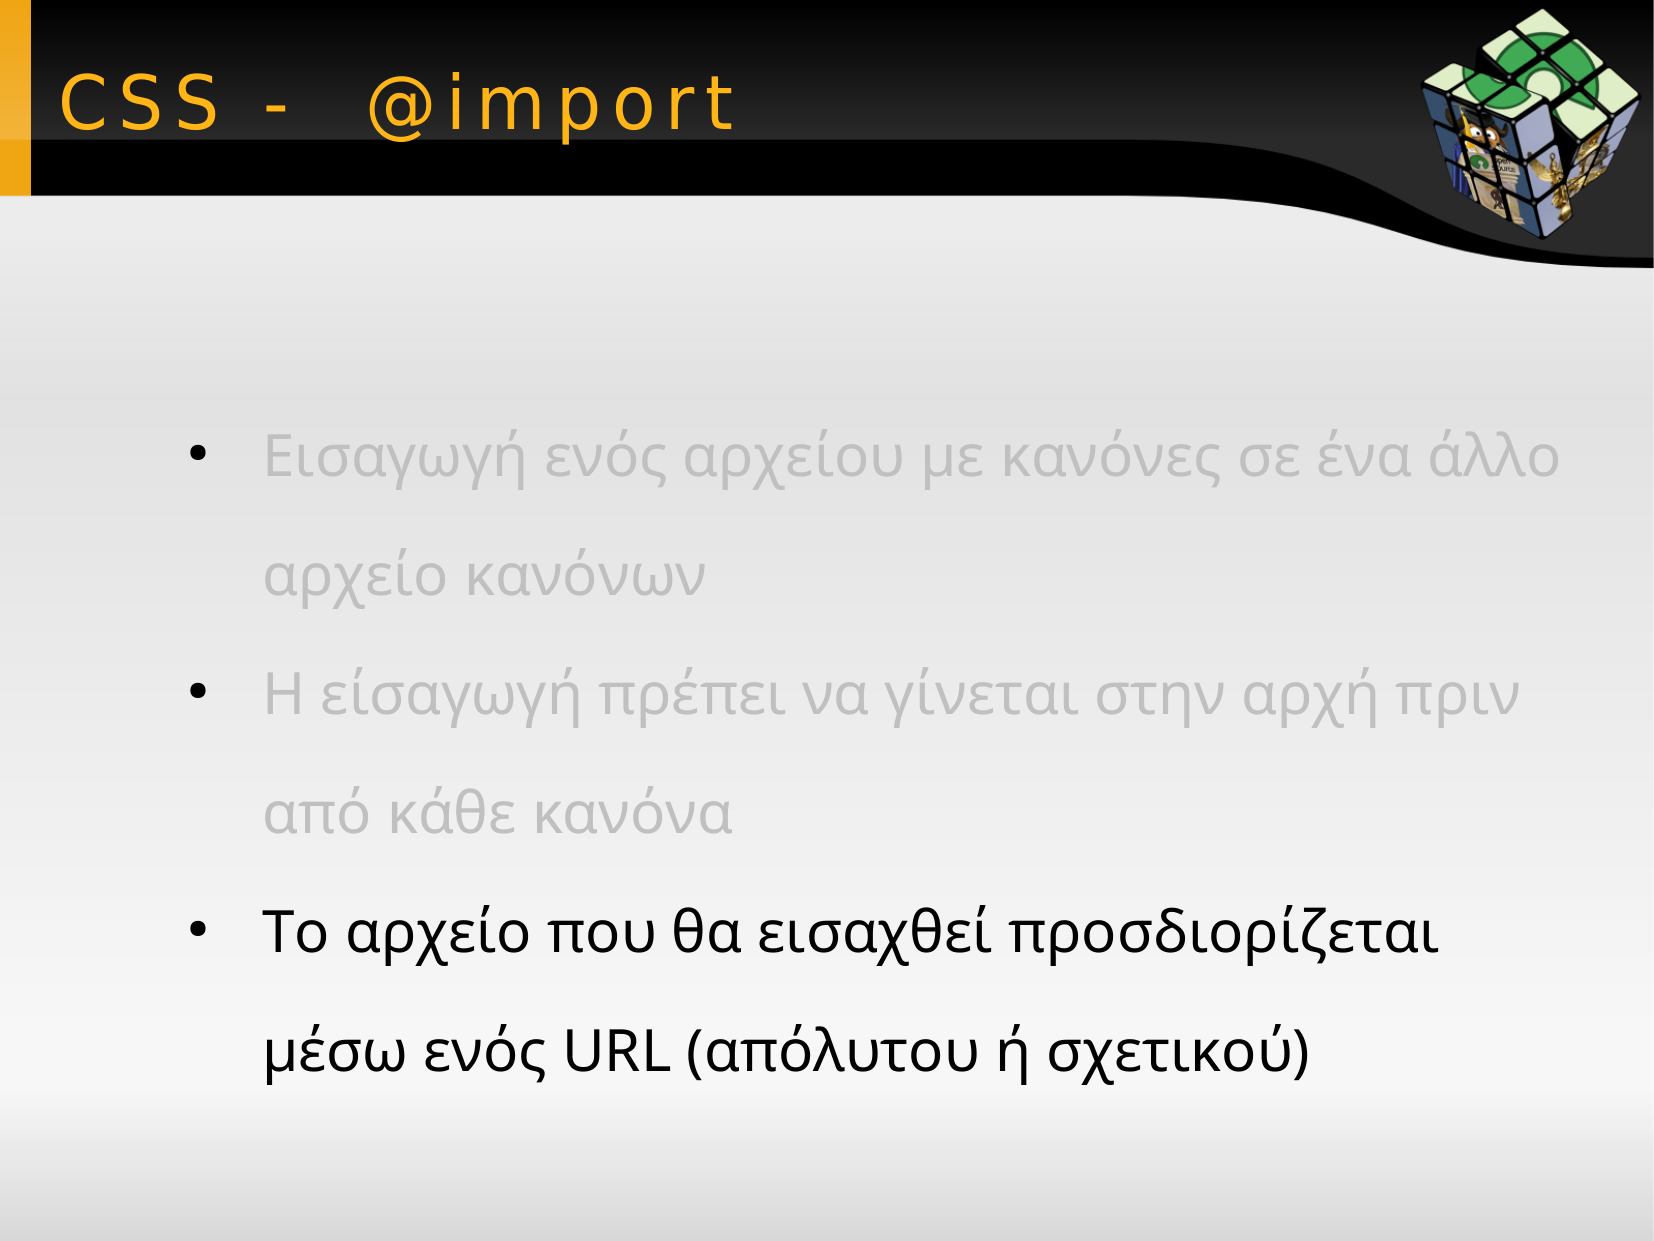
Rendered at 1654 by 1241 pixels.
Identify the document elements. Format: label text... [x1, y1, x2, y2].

subtitle Εισαγωγή ενός αρχείου με κανόνες σε ένα άλλο αρχείο κανόνων Η είσαγωγή πρέπει να γίνεται στην αρχή πριν από κάθε κανόνα Το αρχείο που θα εισαχθεί προσδιορίζεται μέσω ενός URL (απόλυτου ή σχετικού) [187, 375, 1576, 1080]
title CSS - @import [59, 29, 1270, 178]
picture [0, 0, 1654, 1241]
